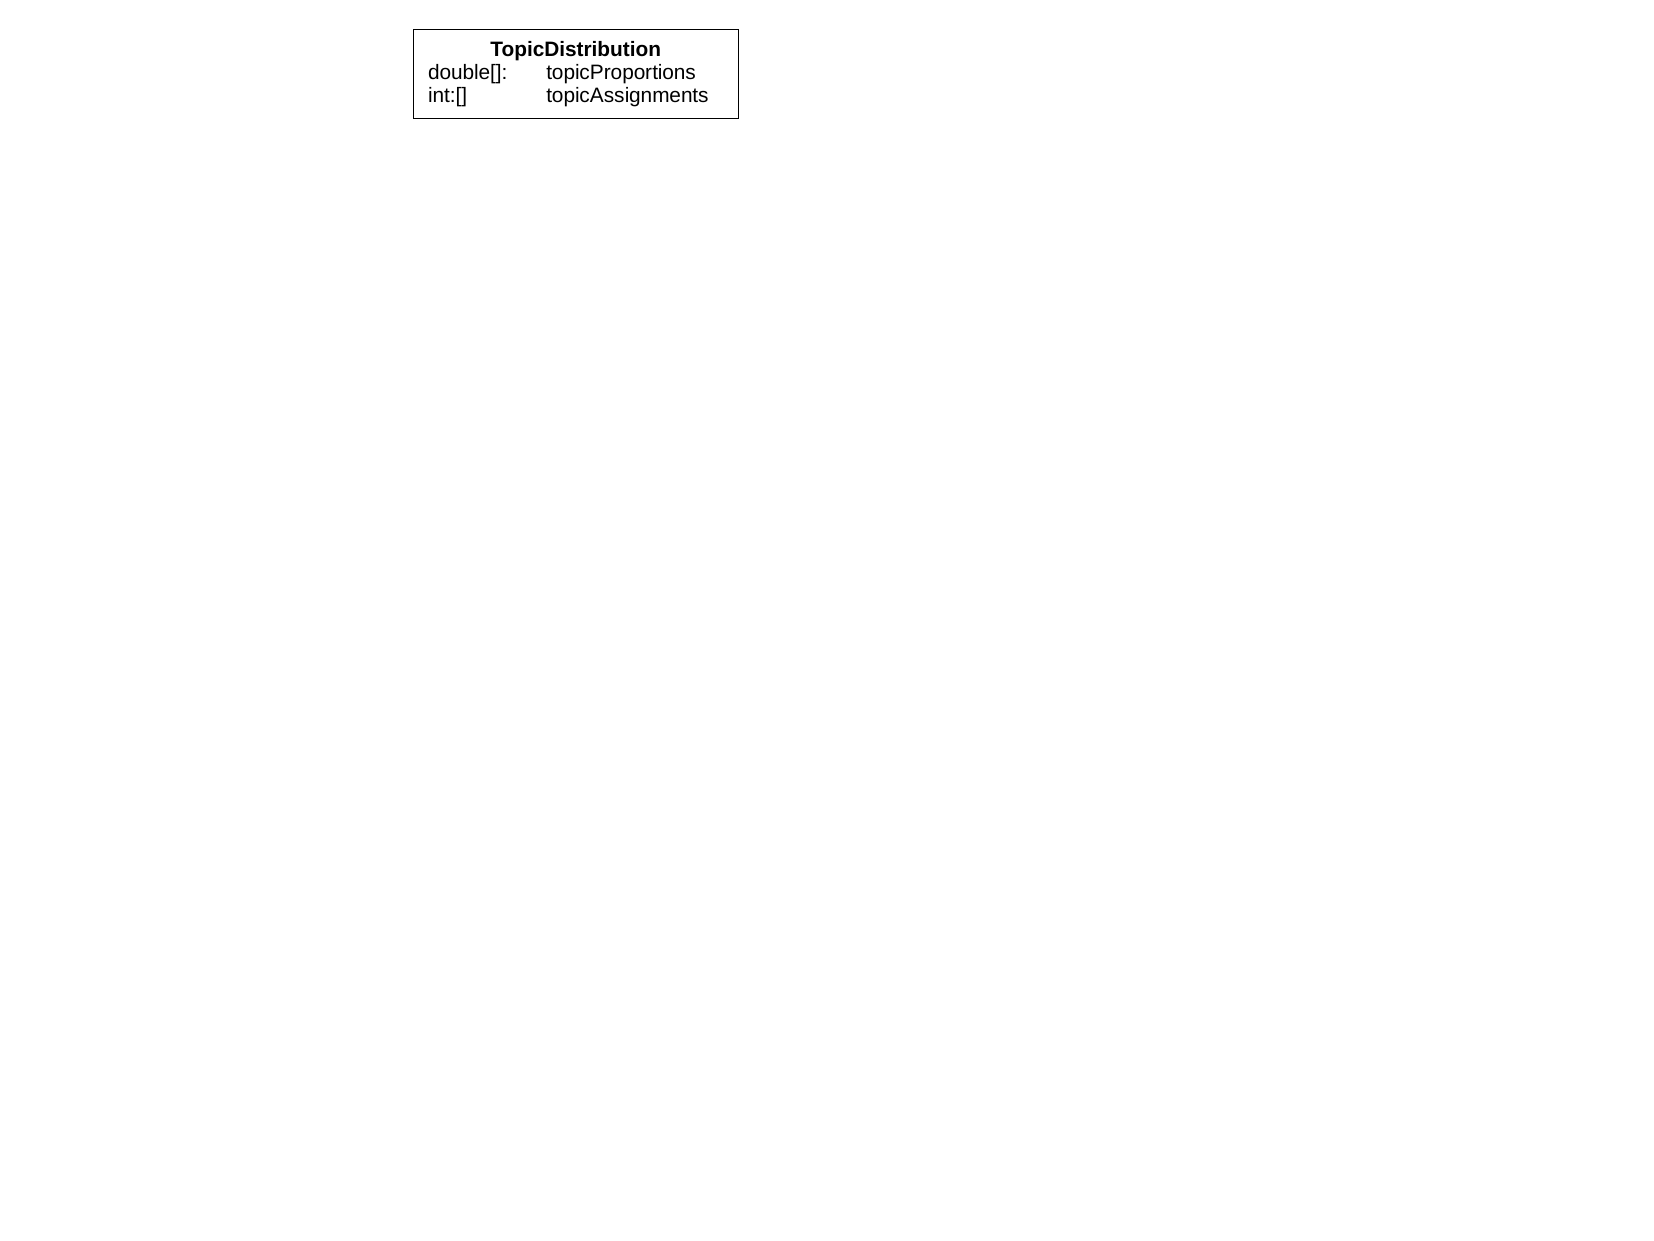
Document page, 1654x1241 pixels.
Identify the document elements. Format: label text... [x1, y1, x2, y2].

text_box TopicDistribution double[]: topicProportions int:[] topicAssignments [413, 29, 739, 119]
